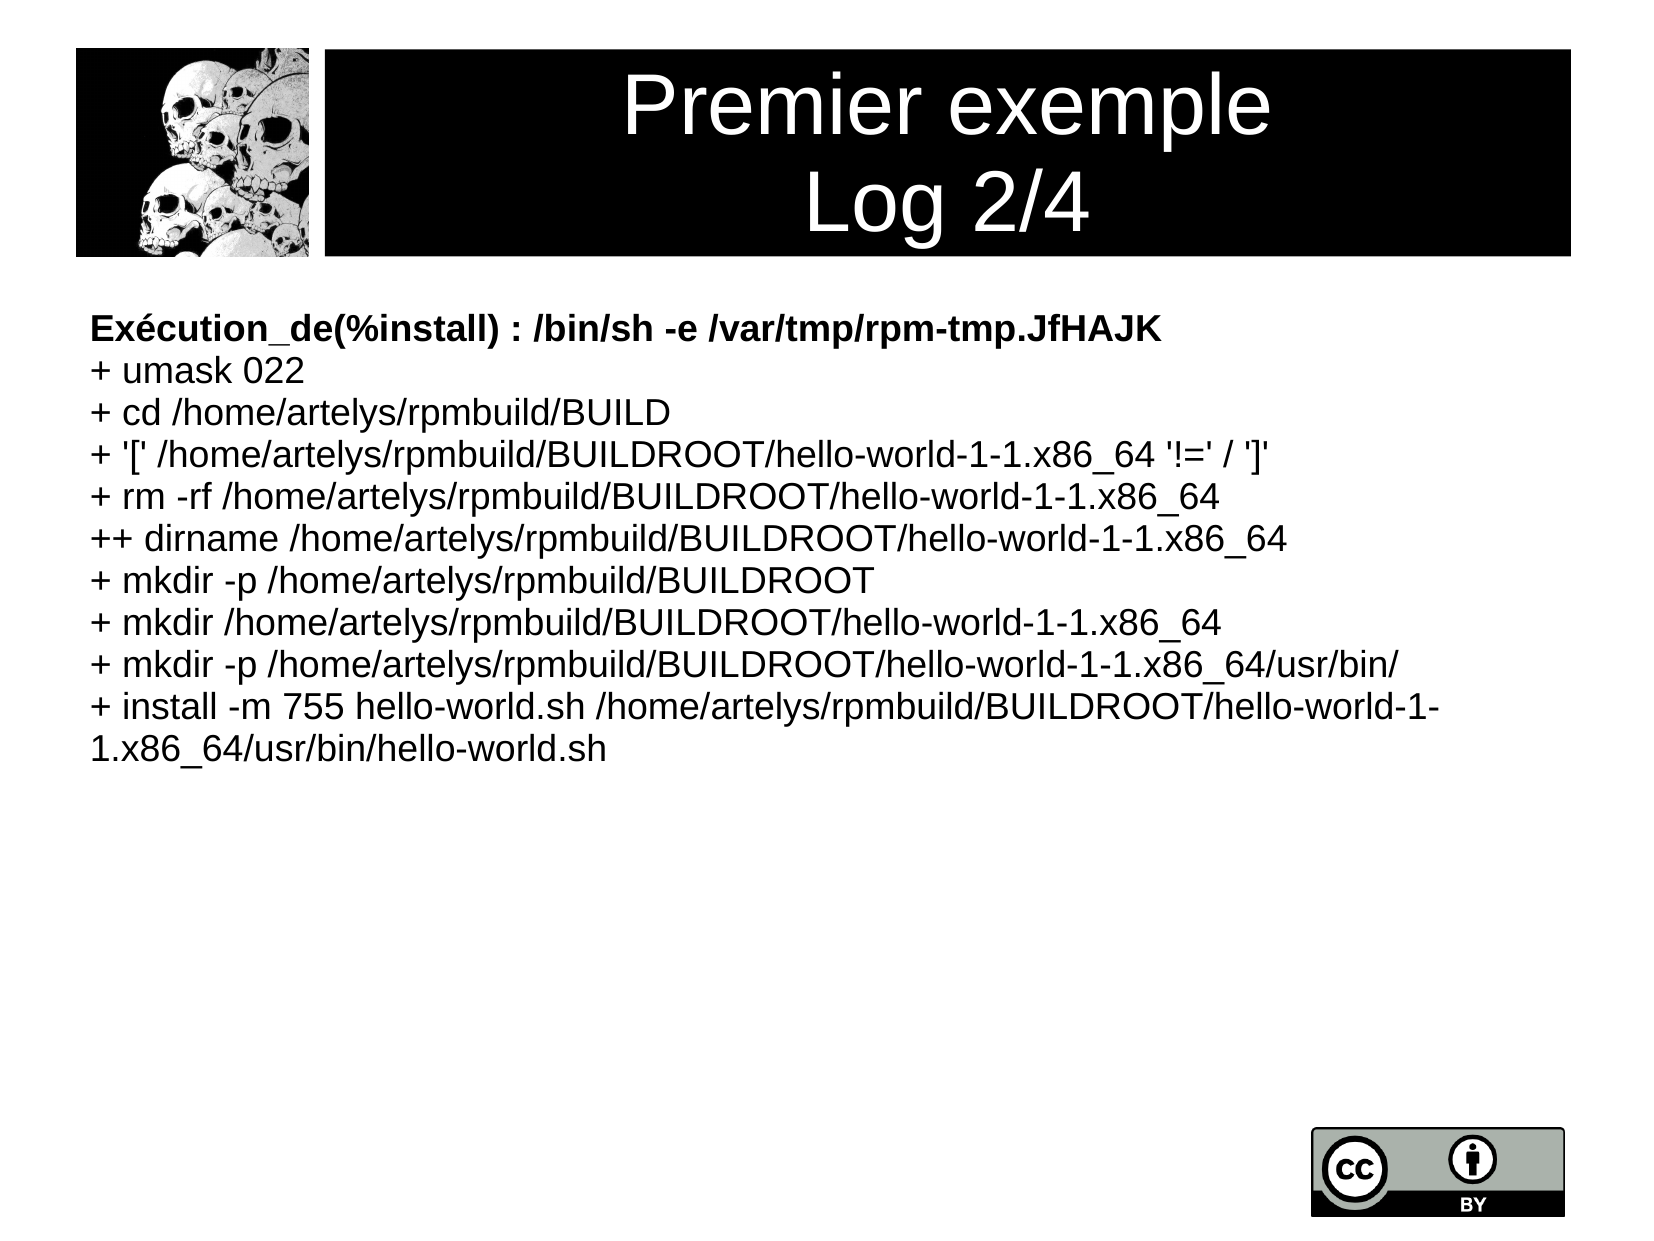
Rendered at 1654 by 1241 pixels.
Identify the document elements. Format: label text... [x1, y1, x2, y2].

picture [1311, 1127, 1565, 1217]
title Premier exemple Log 2/4 [324, 49, 1571, 257]
picture [76, 48, 309, 257]
text_box Exécution_de(%install) : /bin/sh -e /var/tmp/rpm-tmp.JfHAJK + umask 022 + cd /home/artelys/rpmbuild/BUILD + '[' /home/artelys/rpmbuild/BUILDROOT/hello-world-1-1.x86_64 '!=' / ']' + rm -rf /home/artelys/rpmbuild/BUILDROOT/hello-world-1-1.x86_64 ++ dirname /home/artelys/rpmbuild/BUILDROOT/hello-world-1-1.x86_64 + mkdir -p /home/artelys/rpmbuild/BUILDROOT + mkdir /home/artelys/rpmbuild/BUILDROOT/hello-world-1-1.x86_64 + mkdir -p /home/artelys/rpmbuild/BUILDROOT/hello-world-1-1.x86_64/usr/bin/ + install -m 755 hello-world.sh /home/artelys/rpmbuild/BUILDROOT/hello-world-1-1.x86_64/usr/bin/hello-world.sh [75, 300, 1576, 777]
